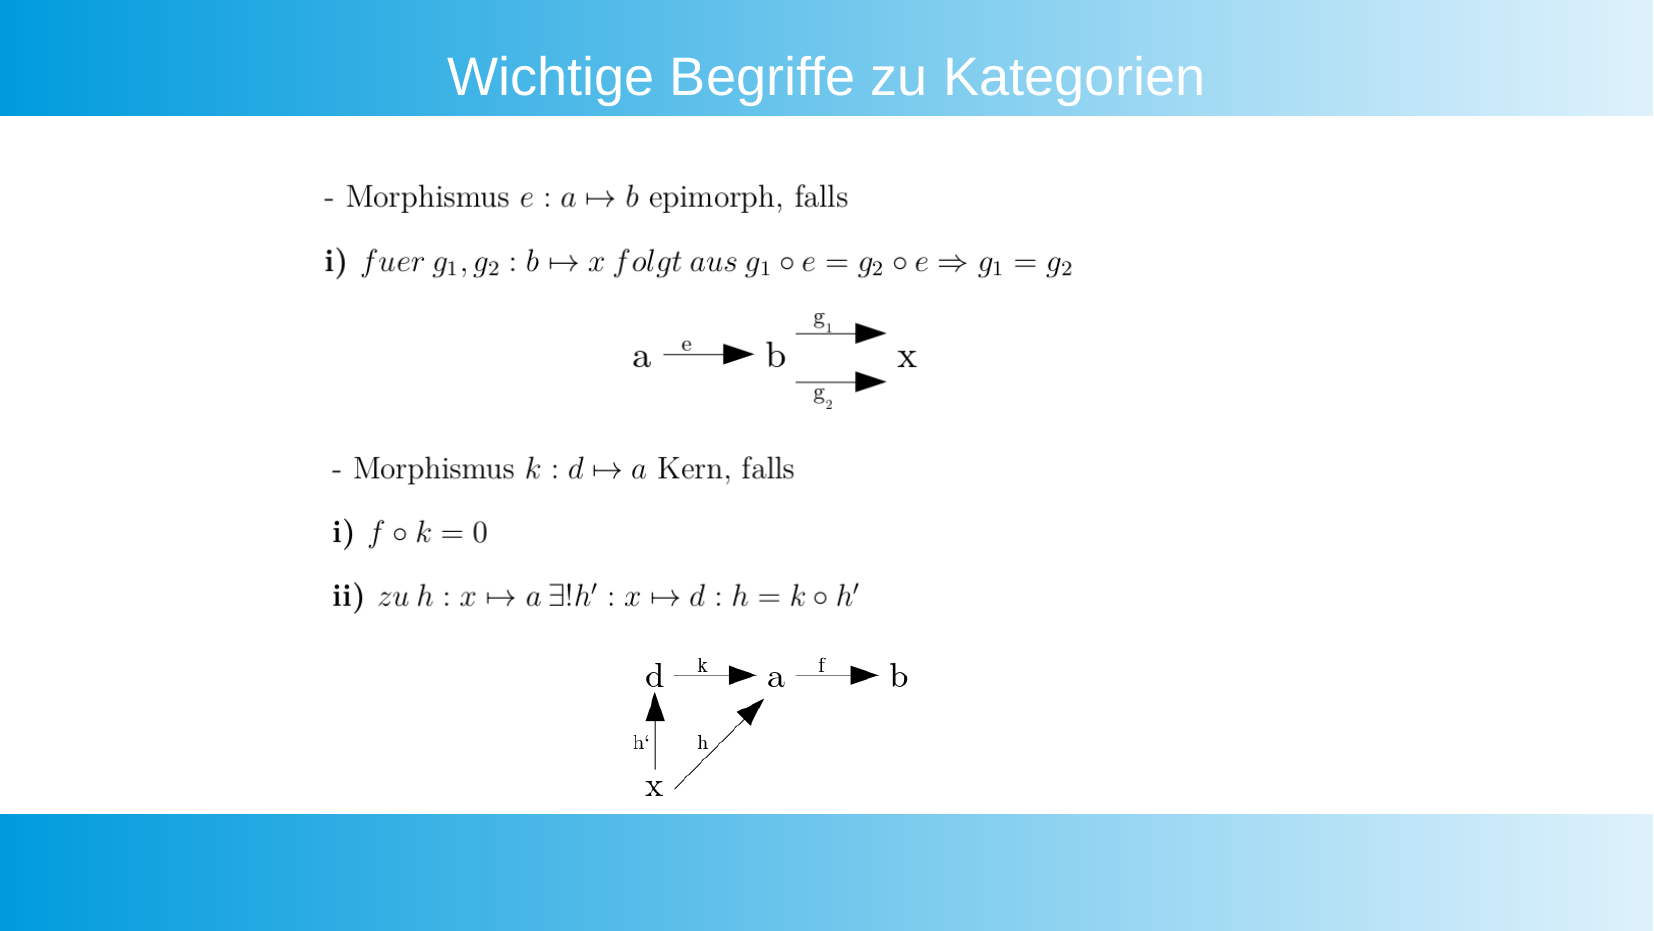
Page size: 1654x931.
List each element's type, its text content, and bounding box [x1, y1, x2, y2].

picture [316, 443, 922, 626]
picture [306, 175, 1111, 414]
picture [602, 642, 934, 810]
title Wichtige Begriffe zu Kategorien [82, 37, 1571, 116]
